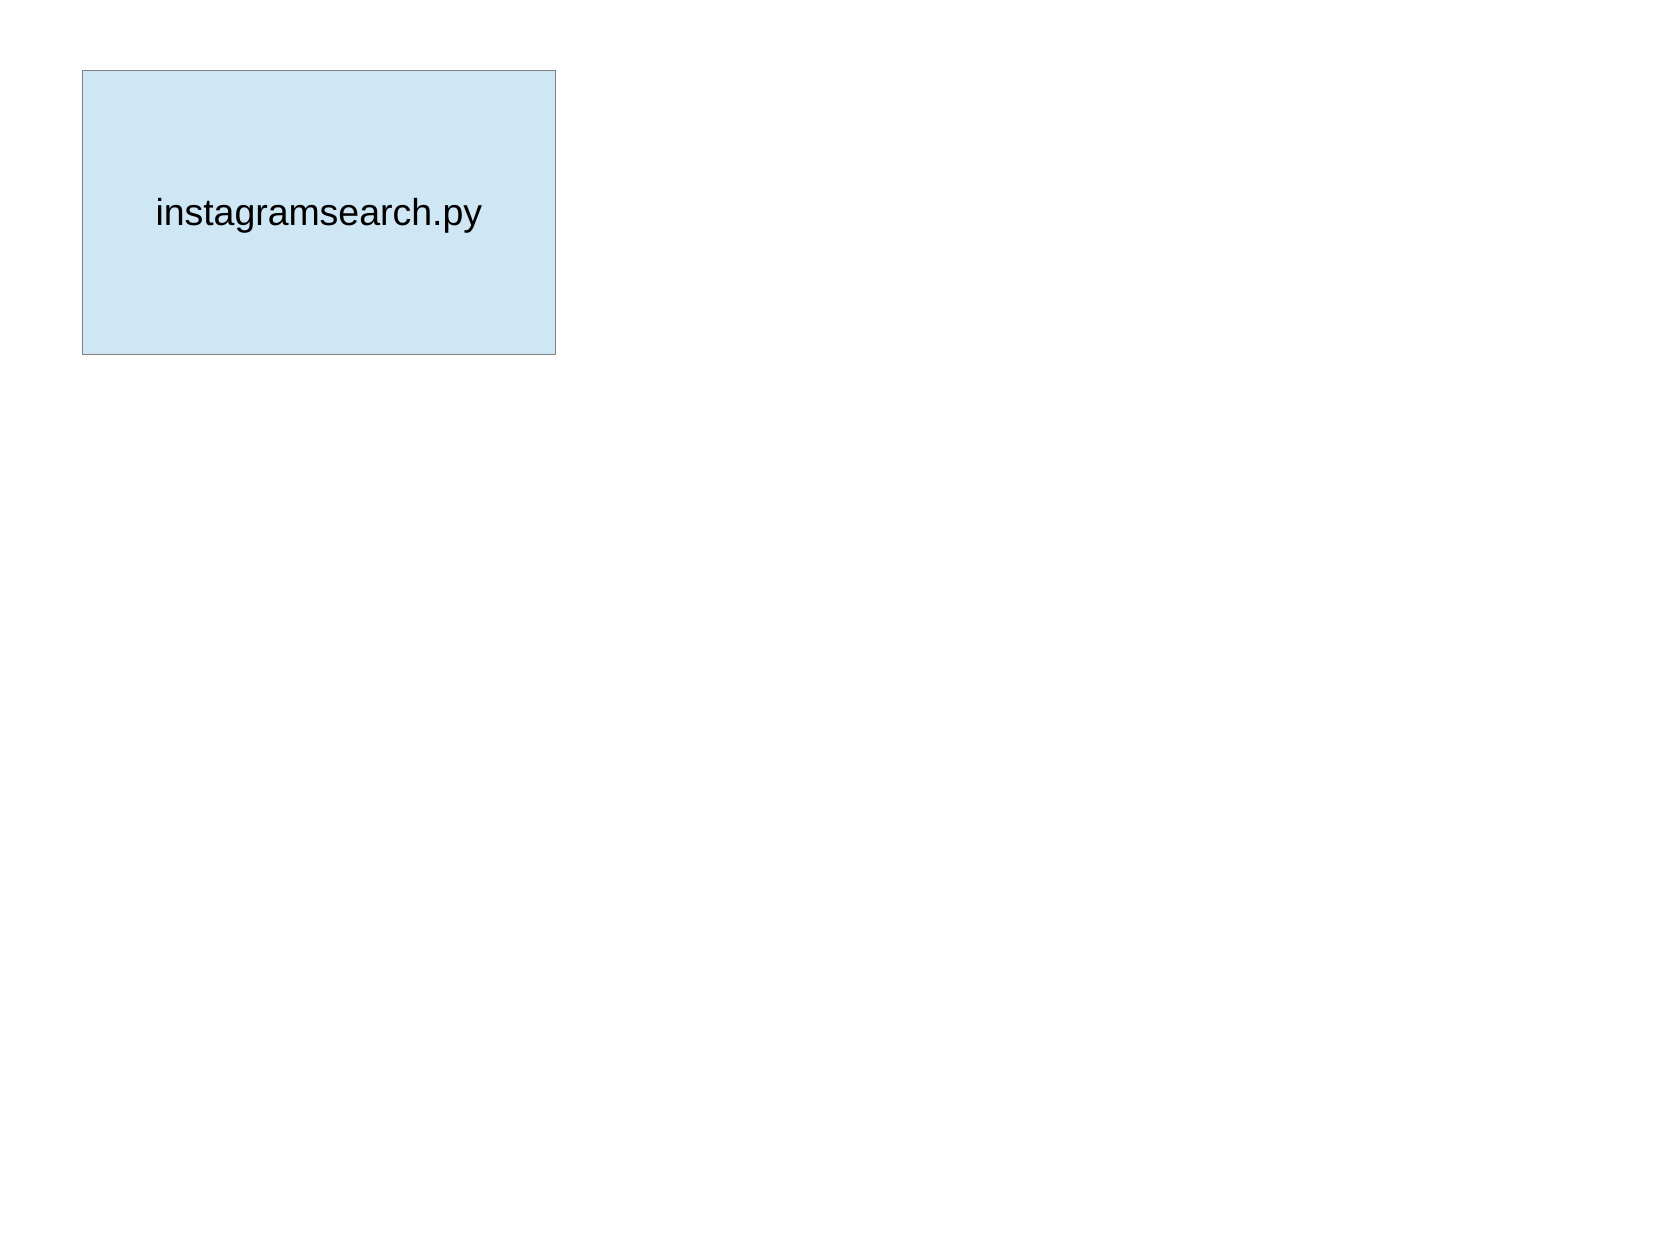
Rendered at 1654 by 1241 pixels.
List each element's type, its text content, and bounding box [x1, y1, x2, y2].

text_box instagramsearch.py [82, 70, 556, 355]
